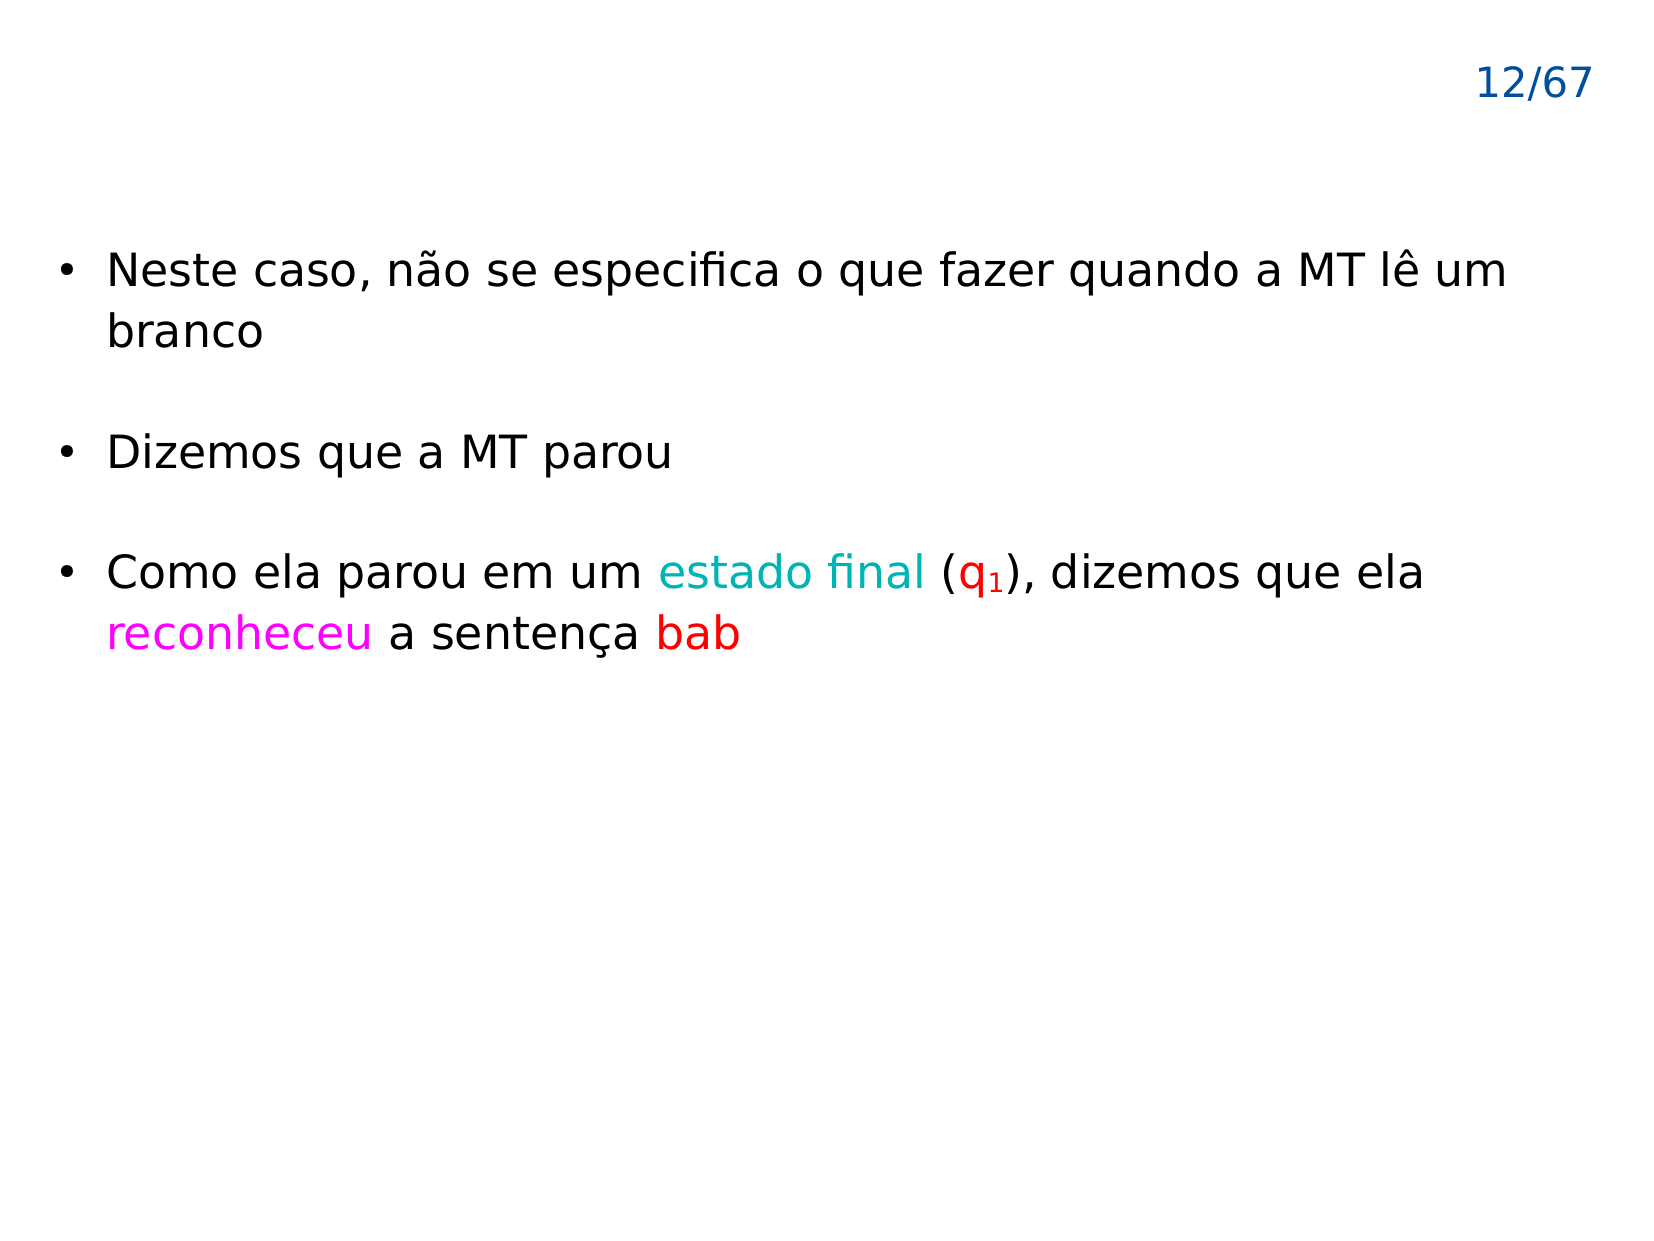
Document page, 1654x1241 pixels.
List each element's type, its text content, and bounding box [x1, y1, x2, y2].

list Neste caso, não se especifica o que fazer quando a MT lê um branco Dizemos que a MT parou Como ela parou em um estado final (q1), dizemos que ela reconheceu a sentença bab [59, 236, 1595, 1211]
